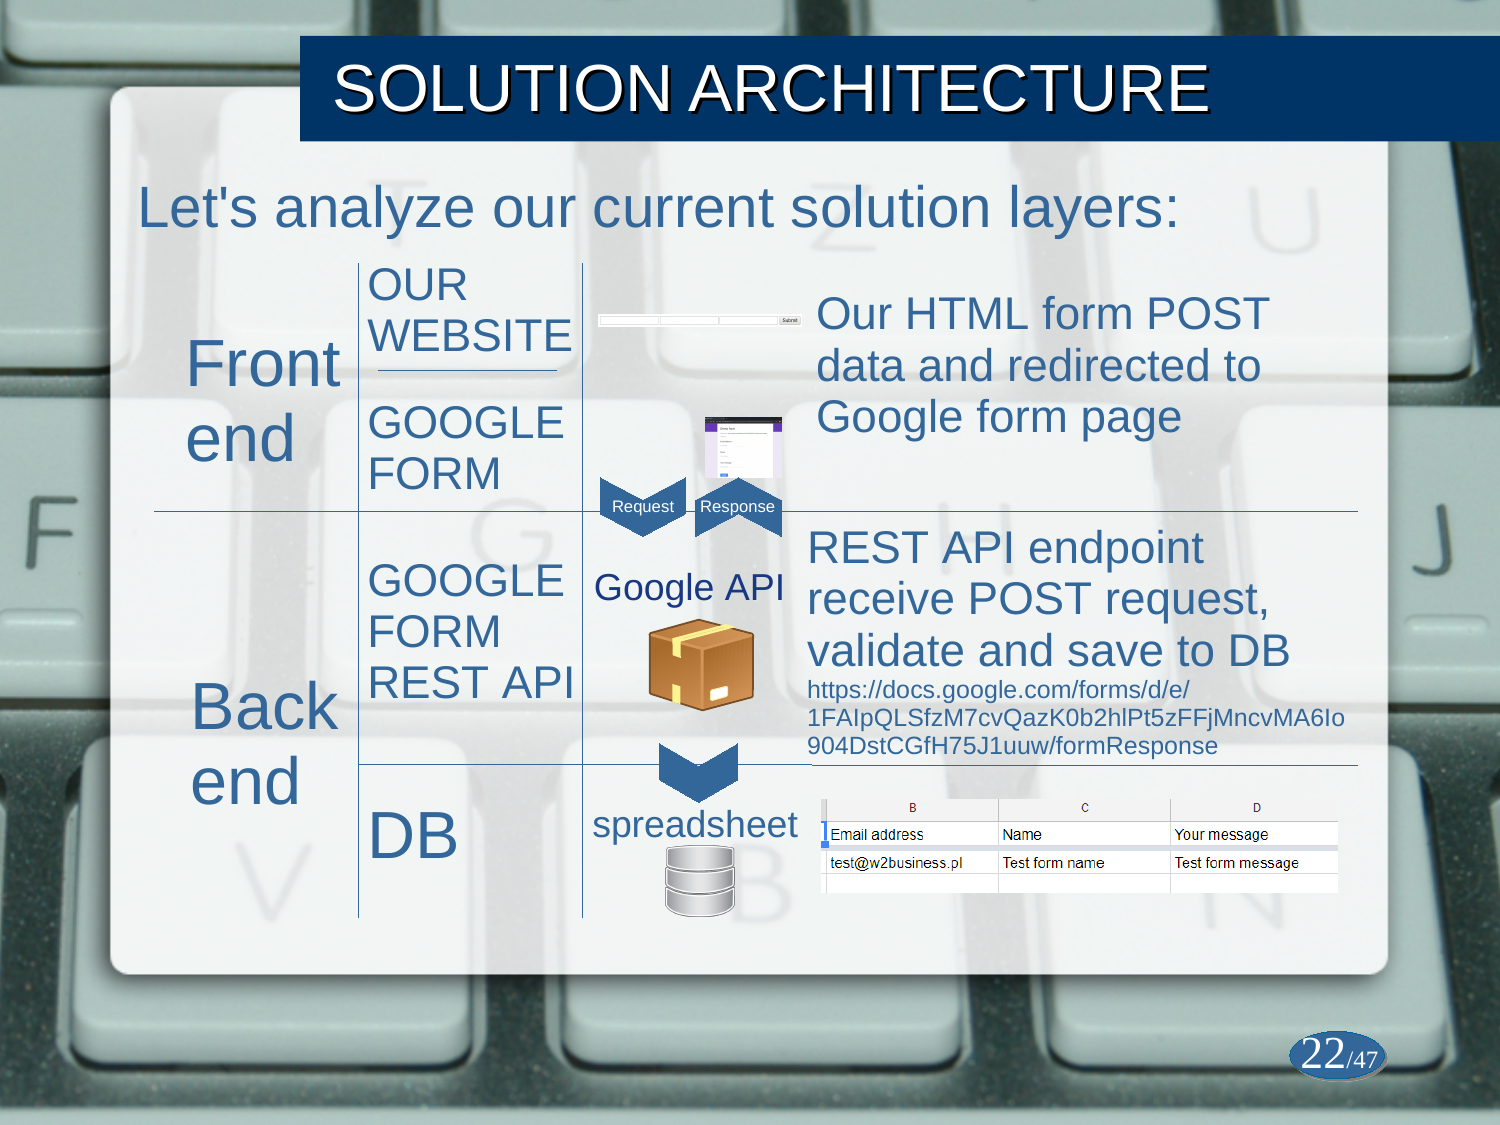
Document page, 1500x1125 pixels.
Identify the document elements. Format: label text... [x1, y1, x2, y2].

title Let's analyze our current solution layers: [122, 167, 1360, 264]
text_box DB [352, 790, 572, 881]
text_box [664, 477, 686, 489]
text_box REST API endpoint receive POST request, validate and save to DB [792, 514, 1342, 668]
text_box [717, 477, 760, 489]
text_box GOOGLE FORM REST API [352, 575, 654, 733]
text_box Google API [569, 575, 810, 645]
text_box OUR WEBSITE [352, 251, 654, 389]
text_box Our HTML form POST data and redirected to Google form page [801, 281, 1351, 466]
title SOLUTION ARCHITECTURE [300, 35, 1500, 142]
text_box Response [617, 489, 858, 575]
picture [0, 0, 1500, 1125]
text_box Back end [175, 662, 484, 827]
text_box Front end [170, 318, 352, 483]
text_box https://docs.google.com/forms/d/e/1FAIpQLSfzM7cvQazK0b2hlPt5zFFjMncvMA6Io904DstCGfH75J1uuw/formResponse [792, 668, 1369, 768]
text_box GOOGLE FORM [352, 389, 654, 575]
text_box [659, 743, 738, 796]
text_box spreadsheet [577, 796, 818, 882]
